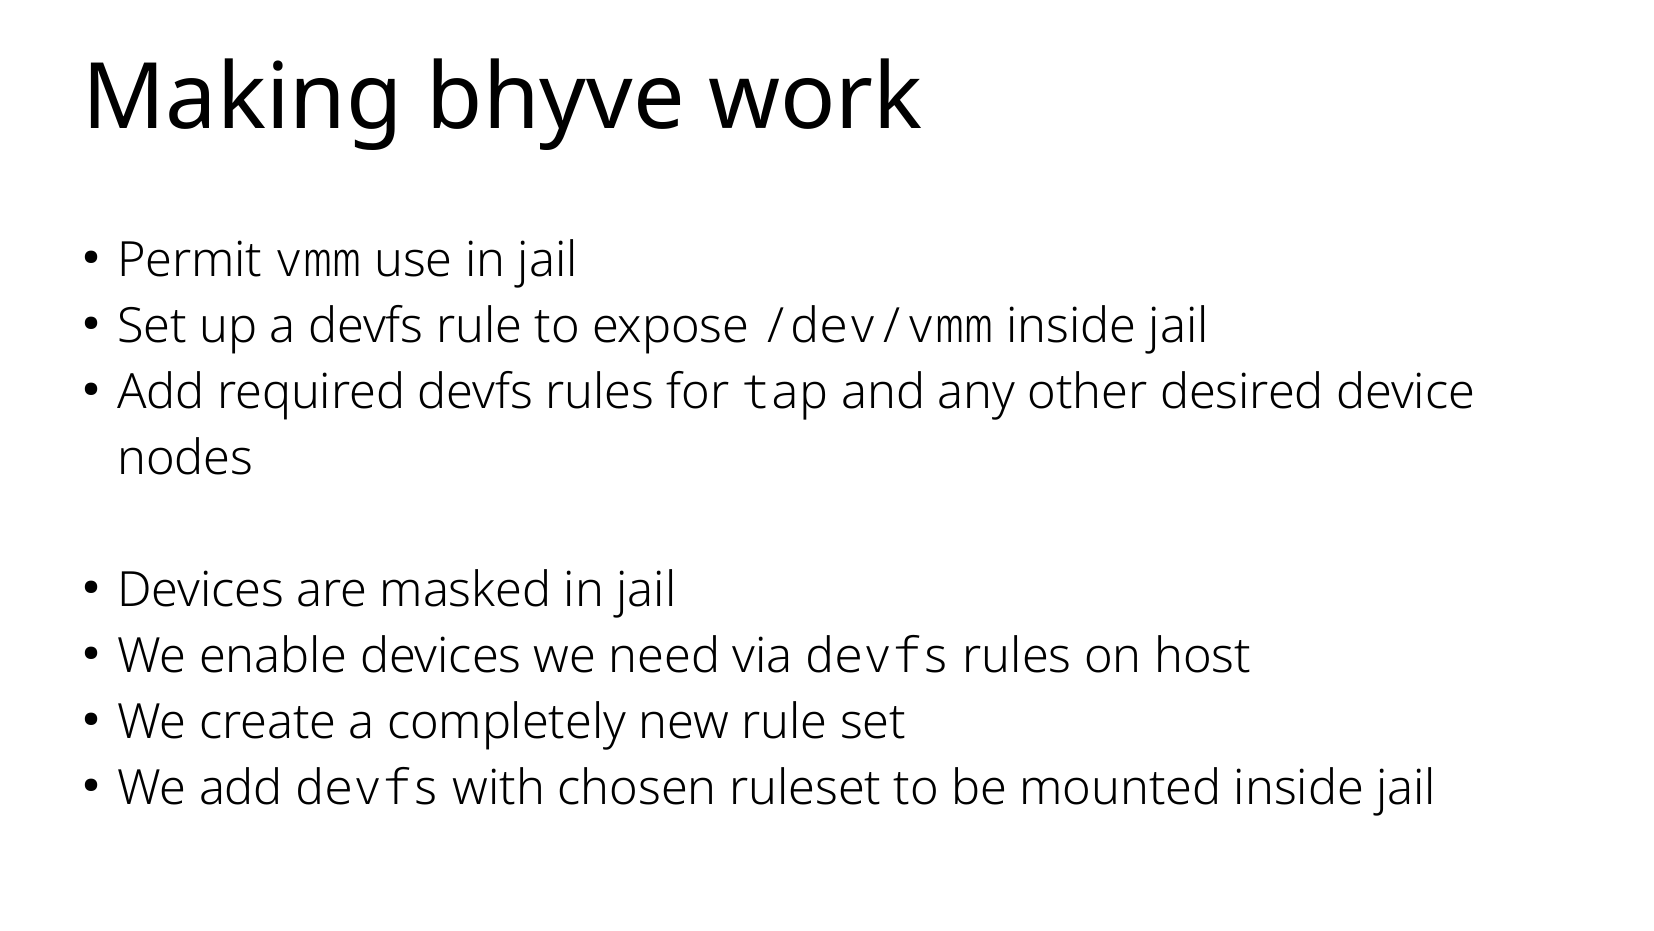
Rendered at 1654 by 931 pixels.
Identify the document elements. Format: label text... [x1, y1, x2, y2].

list Permit vmm use in jail Set up a devfs rule to expose /dev/vmm inside jail Add required devfs rules for tap and any other desired device nodes Devices are masked in jail We enable devices we need via devfs rules on host We create a completely new rule set We add devfs with chosen ruleset to be mounted inside jail [82, 224, 1571, 825]
title Making bhyve work [82, 37, 1571, 150]
